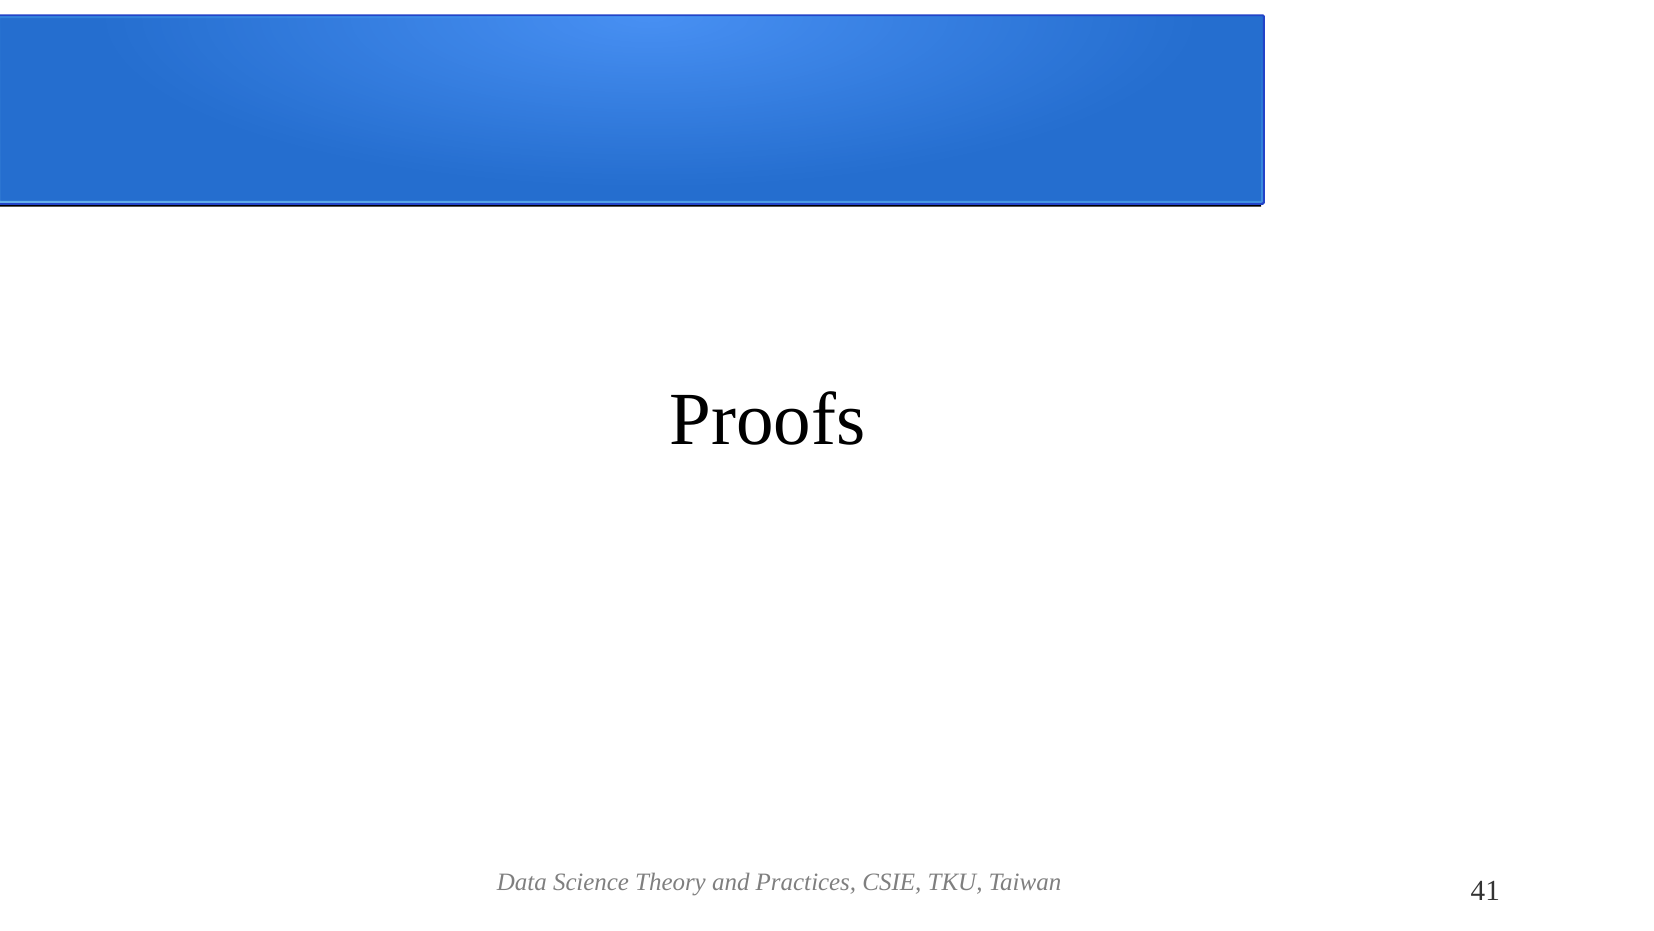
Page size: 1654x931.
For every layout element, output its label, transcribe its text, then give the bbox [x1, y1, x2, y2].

list Proofs [59, 377, 1406, 556]
